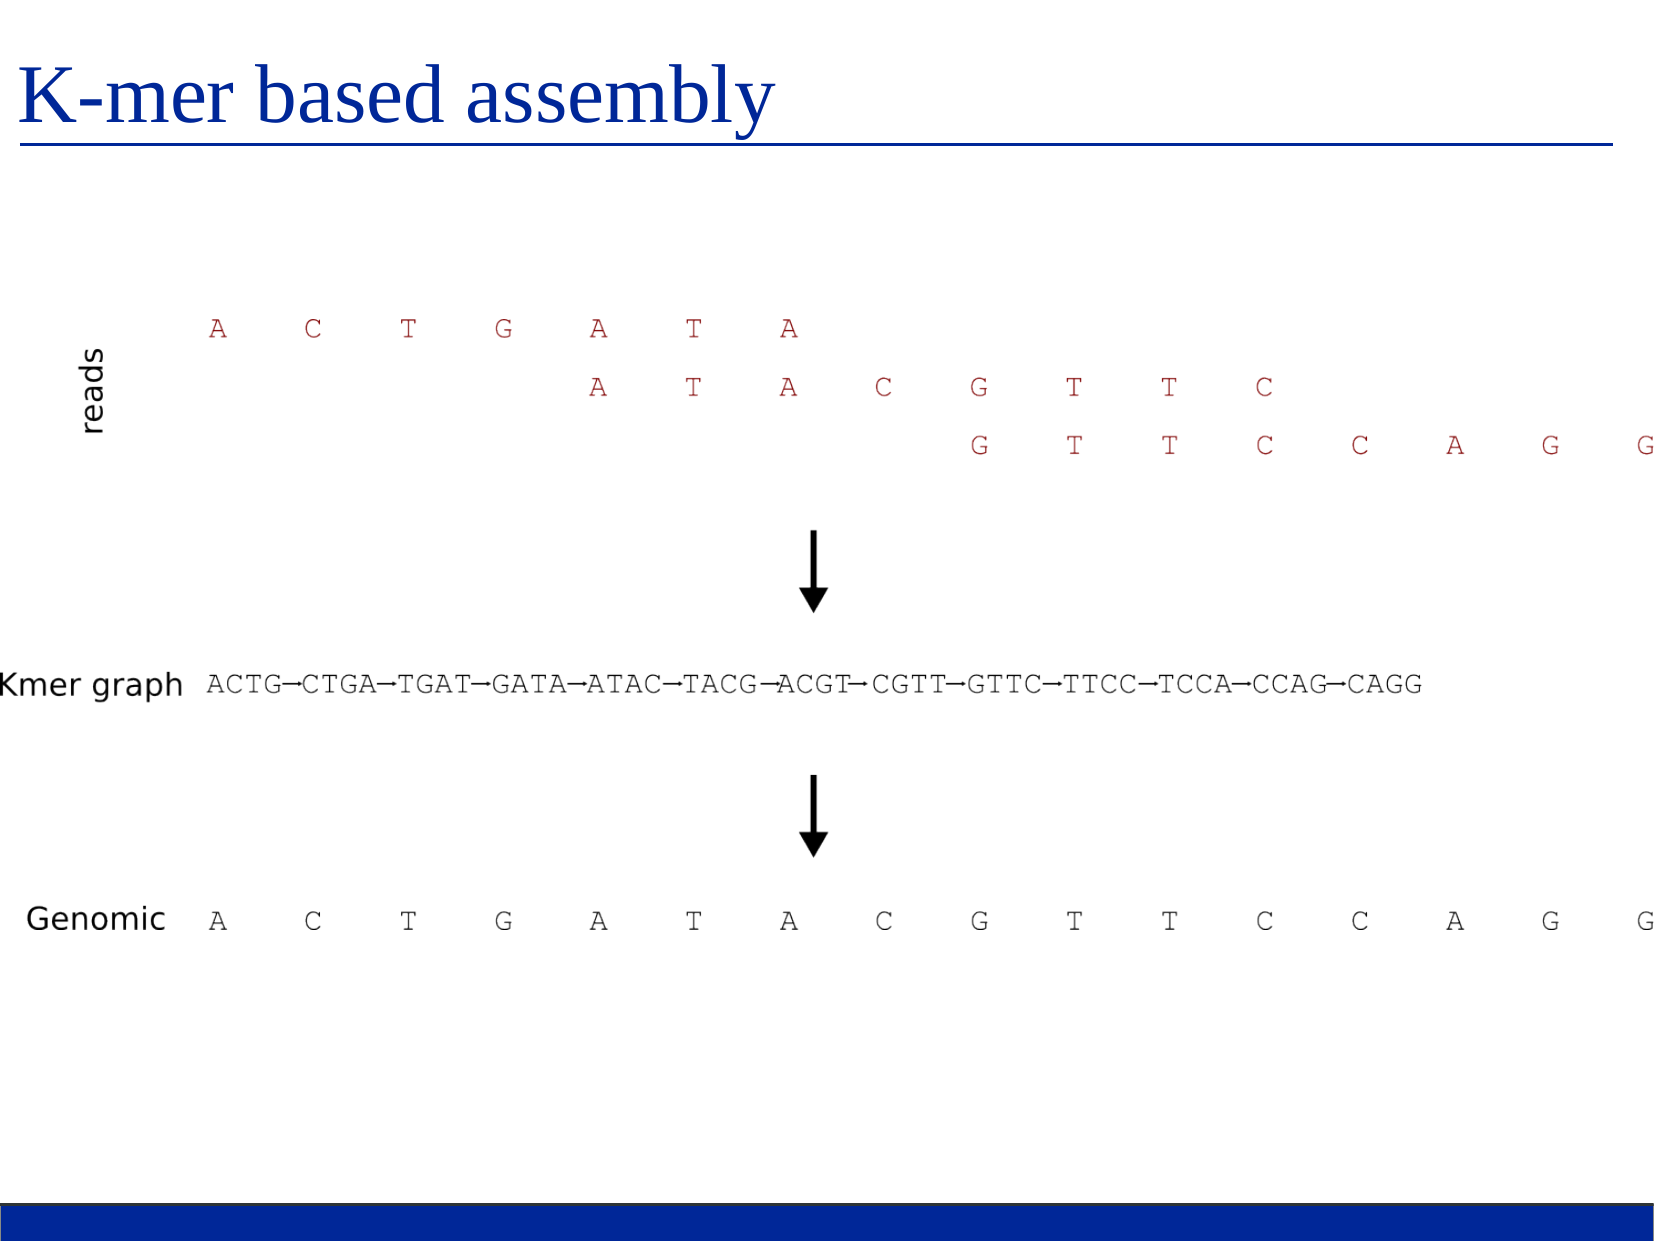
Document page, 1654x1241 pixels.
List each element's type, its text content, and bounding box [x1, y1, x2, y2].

title K-mer based assembly [17, 0, 1589, 198]
picture [0, 319, 1654, 930]
